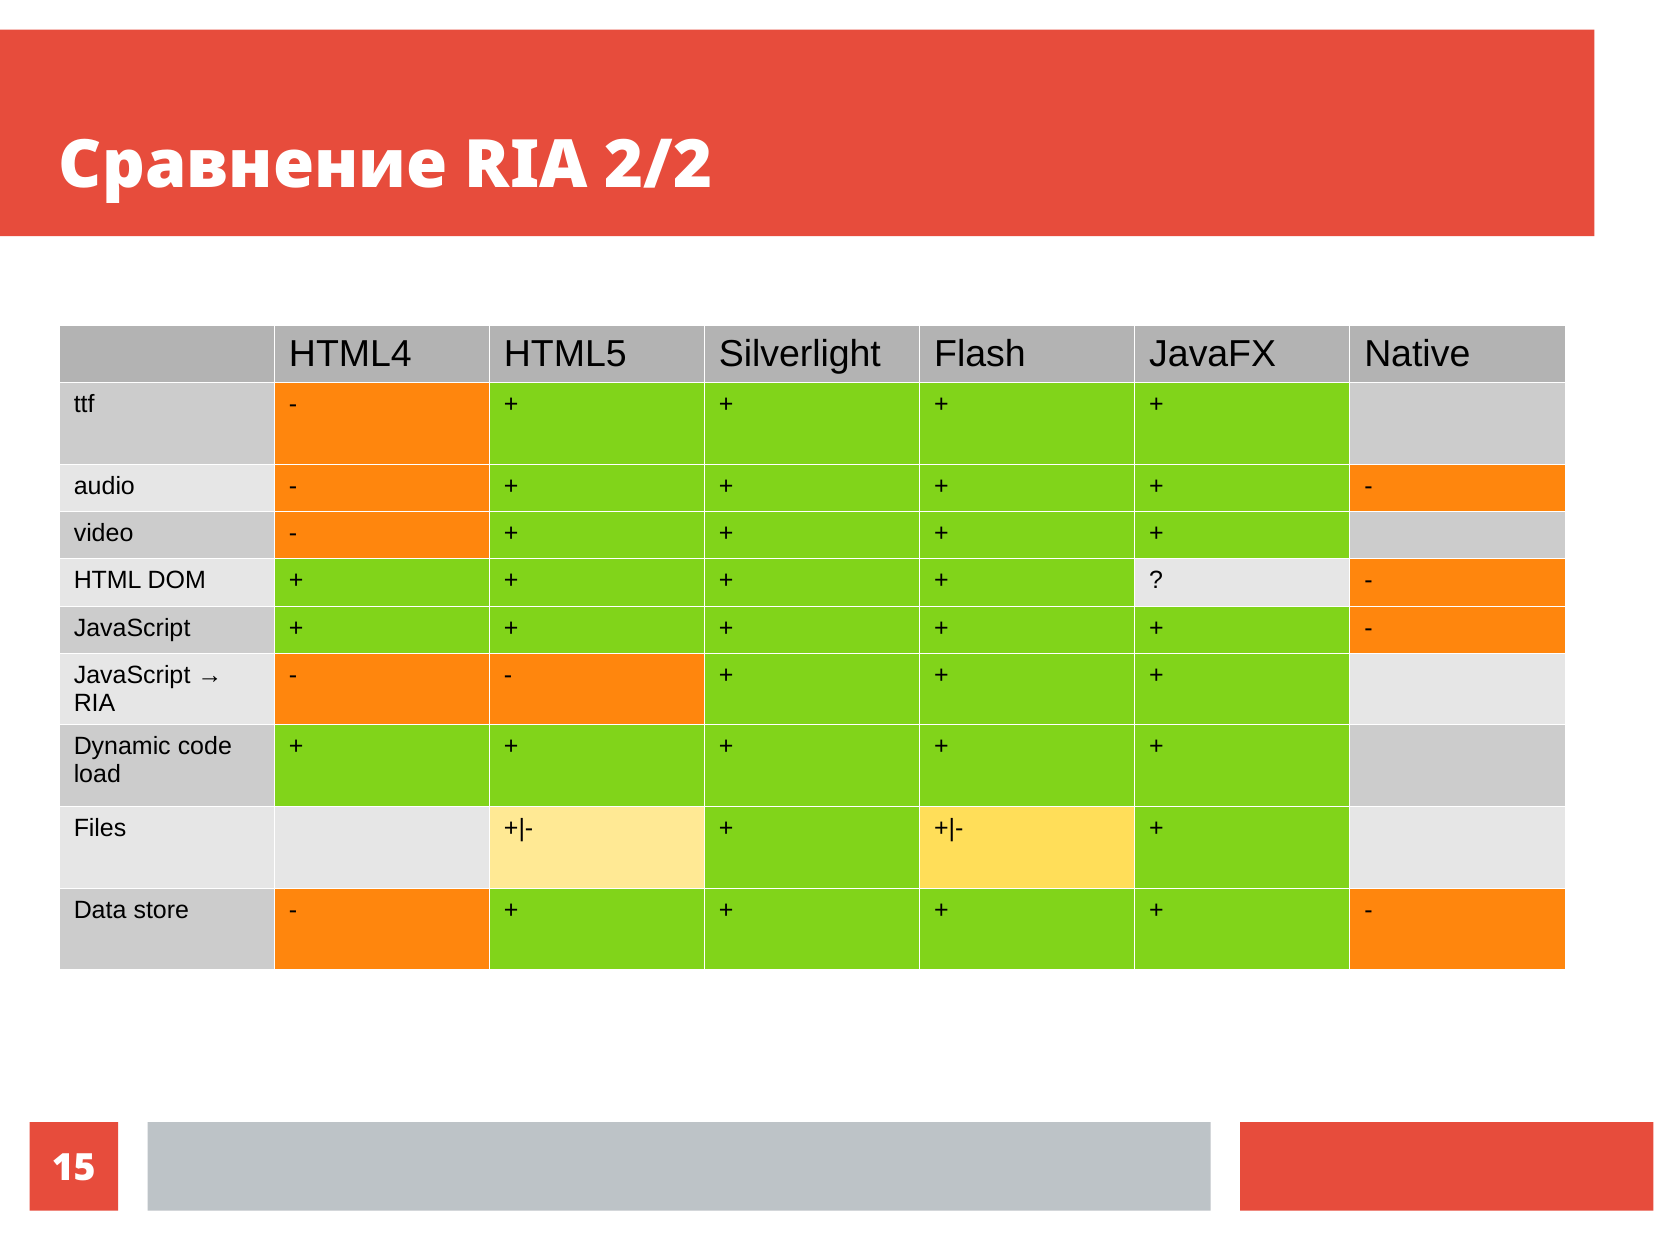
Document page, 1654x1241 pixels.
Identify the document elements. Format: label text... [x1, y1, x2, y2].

table_cell audio [60, 465, 274, 511]
table_cell + [920, 383, 1134, 464]
table_cell - [275, 512, 489, 558]
table_cell + [705, 725, 919, 806]
table_cell +|- [490, 807, 704, 888]
table_cell + [1135, 465, 1349, 511]
table_cell ? [1135, 559, 1349, 606]
title Сравнение RIA 2/2 [59, 59, 1595, 207]
table_cell [1350, 725, 1565, 806]
table_cell + [490, 383, 704, 464]
table_cell Dynamic code load [60, 725, 274, 806]
table_cell + [705, 383, 919, 464]
table_cell + [705, 889, 919, 969]
table_cell + [705, 512, 919, 558]
table_cell + [490, 465, 704, 511]
table_header HTML5 [490, 326, 704, 382]
table_cell + [920, 654, 1134, 724]
table_cell + [705, 607, 919, 653]
table_cell + [275, 607, 489, 653]
table_cell + [920, 889, 1134, 969]
table_cell ttf [60, 383, 274, 464]
table_cell +|- [920, 807, 1134, 888]
table_cell [1350, 383, 1565, 464]
table_cell + [490, 889, 704, 969]
table_header [60, 326, 274, 382]
table_cell + [490, 725, 704, 806]
table_cell [1350, 512, 1565, 558]
table_cell + [920, 512, 1134, 558]
table_header JavaFX [1135, 326, 1349, 382]
table_cell Files [60, 807, 274, 888]
table_cell + [1135, 512, 1349, 558]
table_cell + [275, 559, 489, 606]
table_cell + [1135, 889, 1349, 969]
table_cell [1350, 807, 1565, 888]
table_cell + [1135, 807, 1349, 888]
table_cell video [60, 512, 274, 558]
table_cell - [275, 654, 489, 724]
table_cell + [705, 807, 919, 888]
table_cell + [1135, 383, 1349, 464]
table_cell + [920, 607, 1134, 653]
table_cell HTML DOM [60, 559, 274, 606]
table_cell + [1135, 725, 1349, 806]
table_cell - [275, 383, 489, 464]
table_cell + [490, 512, 704, 558]
table_cell + [705, 559, 919, 606]
table_cell + [920, 559, 1134, 606]
table_cell + [490, 607, 704, 653]
table_cell - [490, 654, 704, 724]
table_cell + [1135, 654, 1349, 724]
table_cell - [1350, 465, 1565, 511]
table_cell + [1135, 607, 1349, 653]
table_header Silverlight [705, 326, 919, 382]
table_cell + [705, 654, 919, 724]
table_cell JavaScript [60, 607, 274, 653]
table_cell - [275, 465, 489, 511]
table_cell [275, 807, 489, 888]
table_cell JavaScript → RIA [60, 654, 274, 724]
table_cell Data store [60, 889, 274, 969]
table_cell [1350, 654, 1565, 724]
table_cell + [705, 465, 919, 511]
table_cell + [490, 559, 704, 606]
table_cell + [920, 465, 1134, 511]
table_cell - [1350, 607, 1565, 653]
table_cell + [920, 725, 1134, 806]
table_header HTML4 [275, 326, 489, 382]
table_header Native [1350, 326, 1565, 382]
table_header Flash [920, 326, 1134, 382]
table_cell - [1350, 559, 1565, 606]
table_cell - [275, 889, 489, 969]
table_cell + [275, 725, 489, 806]
table_cell - [1350, 889, 1565, 969]
